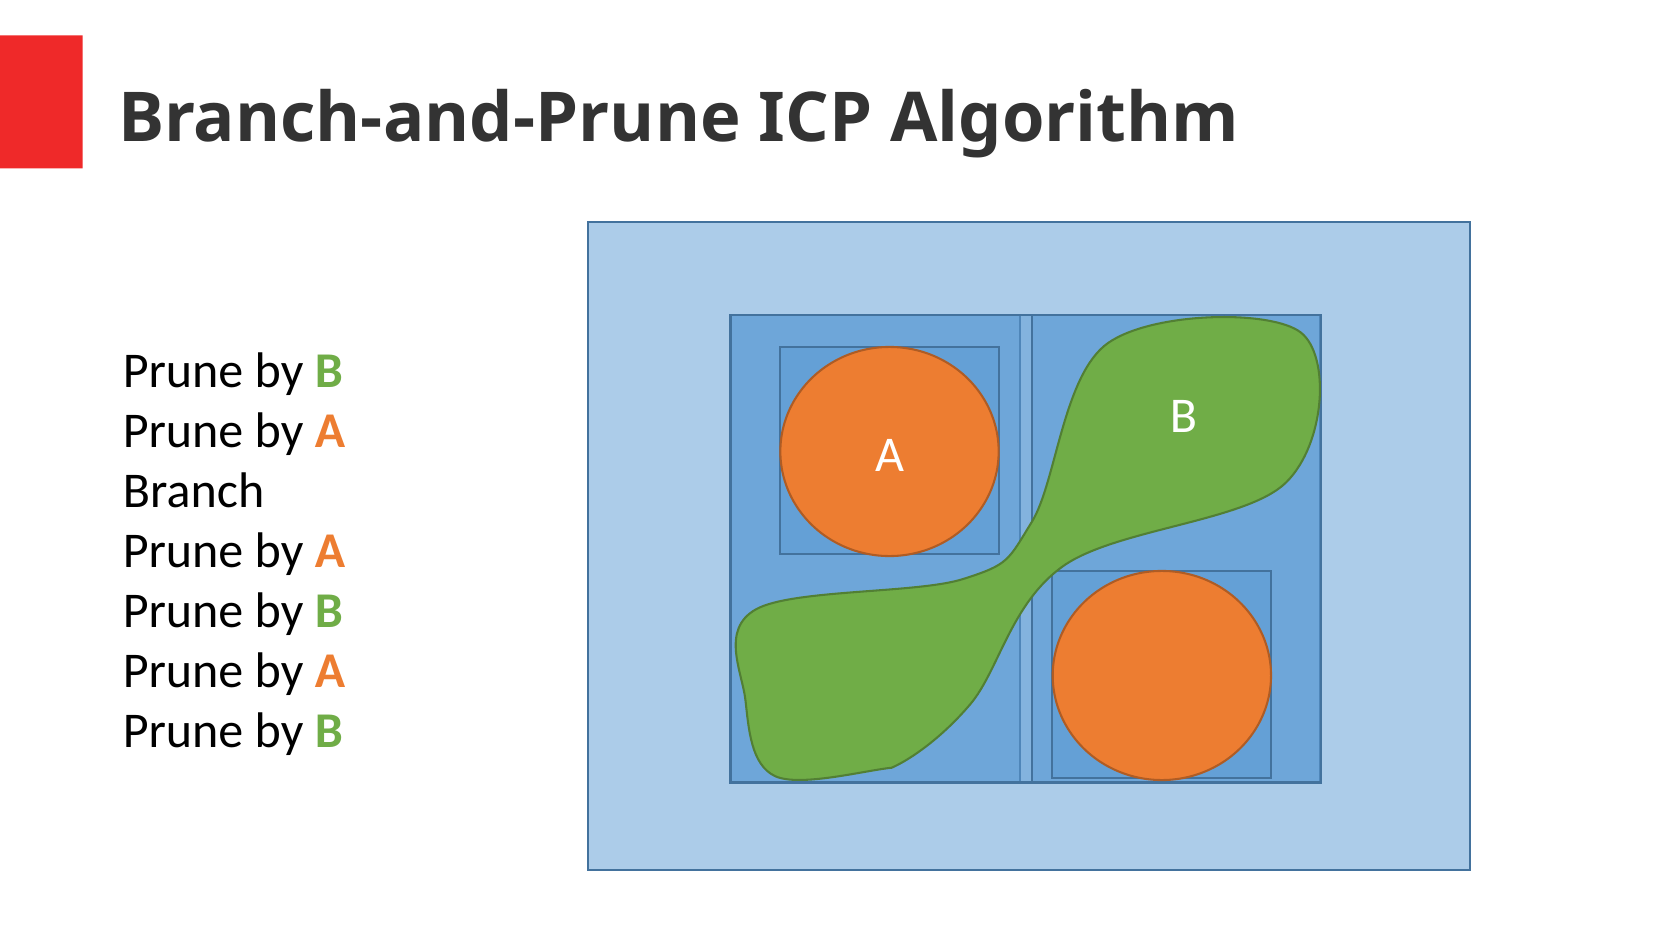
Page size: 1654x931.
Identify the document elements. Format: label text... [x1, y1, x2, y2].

text_box B [1155, 375, 1212, 450]
text_box Prune by B Prune by A Branch Prune by A Prune by B Prune by A Prune by B [108, 329, 361, 765]
text_box A [780, 346, 999, 557]
title Branch-and-Prune ICP Algorithm [118, 37, 1571, 193]
text_box [587, 222, 1470, 870]
